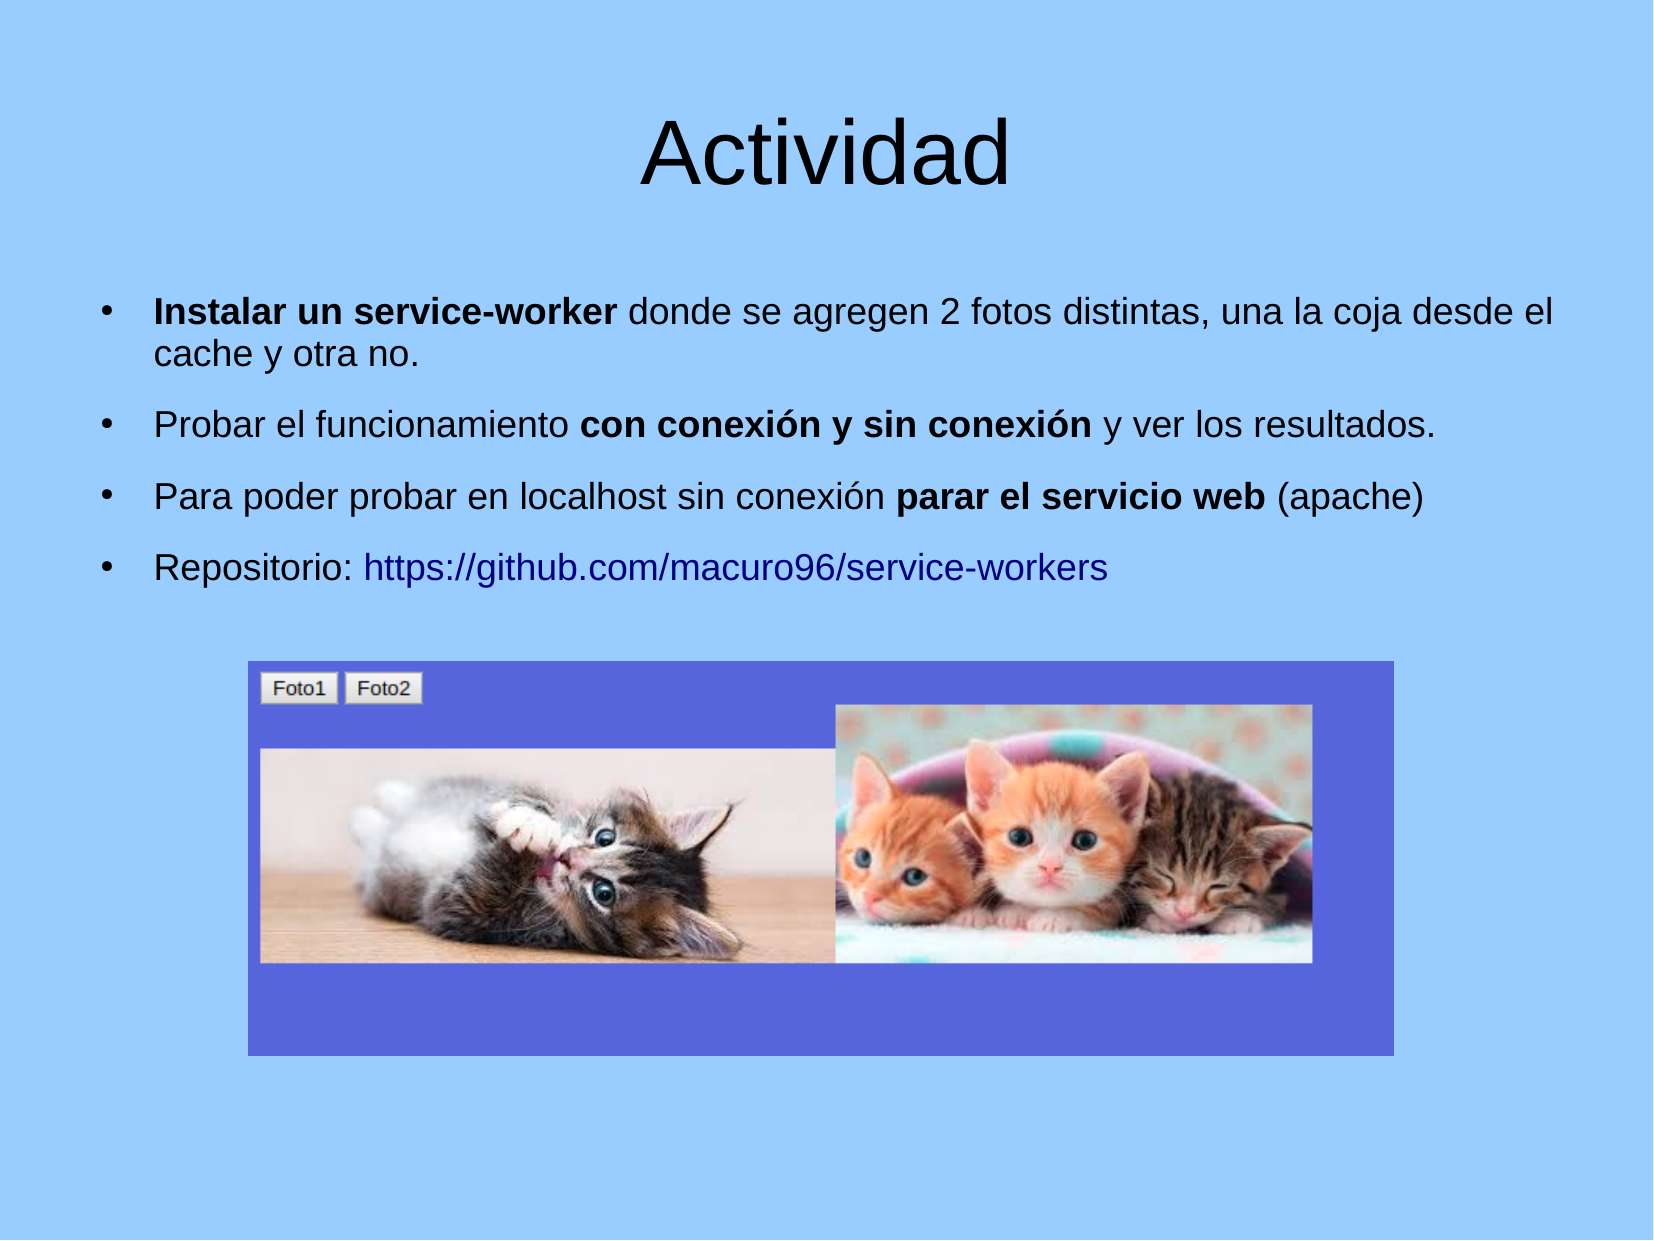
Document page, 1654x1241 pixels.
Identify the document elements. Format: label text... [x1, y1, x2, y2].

list Instalar un service-worker donde se agregen 2 fotos distintas, una la coja desde el cache y otra no. Probar el funcionamiento con conexión y sin conexión y ver los resultados. Para poder probar en localhost sin conexión parar el servicio web (apache) Repositorio: https://github.com/macuro96/service-workers [82, 290, 1571, 1010]
title Actividad [82, 49, 1571, 257]
picture [248, 661, 1394, 1056]
